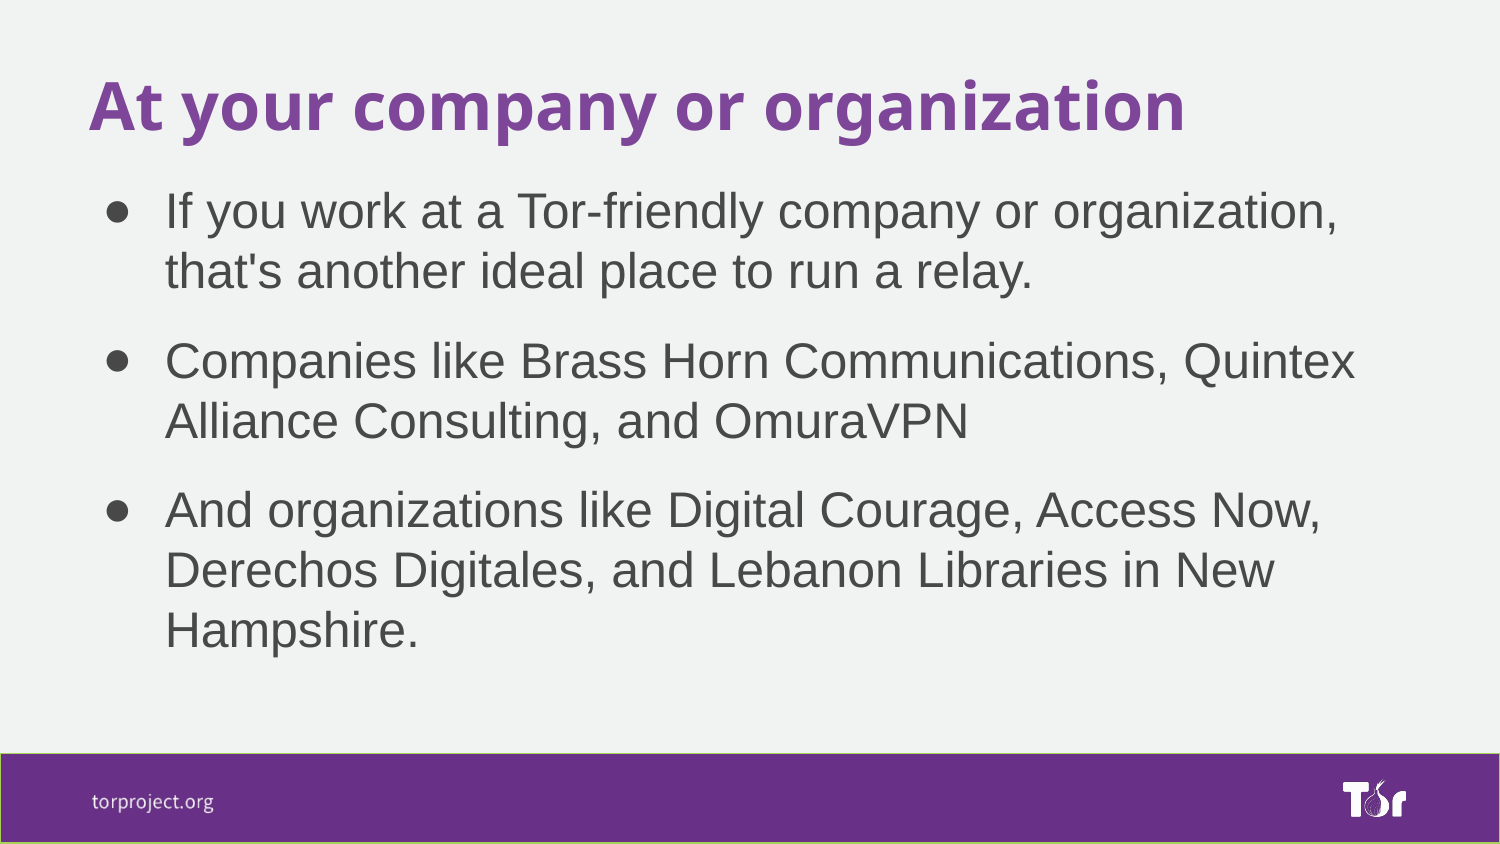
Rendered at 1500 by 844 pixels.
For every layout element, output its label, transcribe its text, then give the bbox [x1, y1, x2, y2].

text_box If you work at a Tor-friendly company or organization, that's another ideal place to run a relay. Companies like Brass Horn Communications, Quintex Alliance Consulting, and OmuraVPN And organizations like Digital Courage, Access Now, Derechos Digitales, and Lebanon Libraries in New Hampshire. [75, 171, 1425, 728]
picture [75, 780, 604, 821]
text_box At your company or organization [75, 33, 1425, 171]
picture [1343, 778, 1406, 817]
